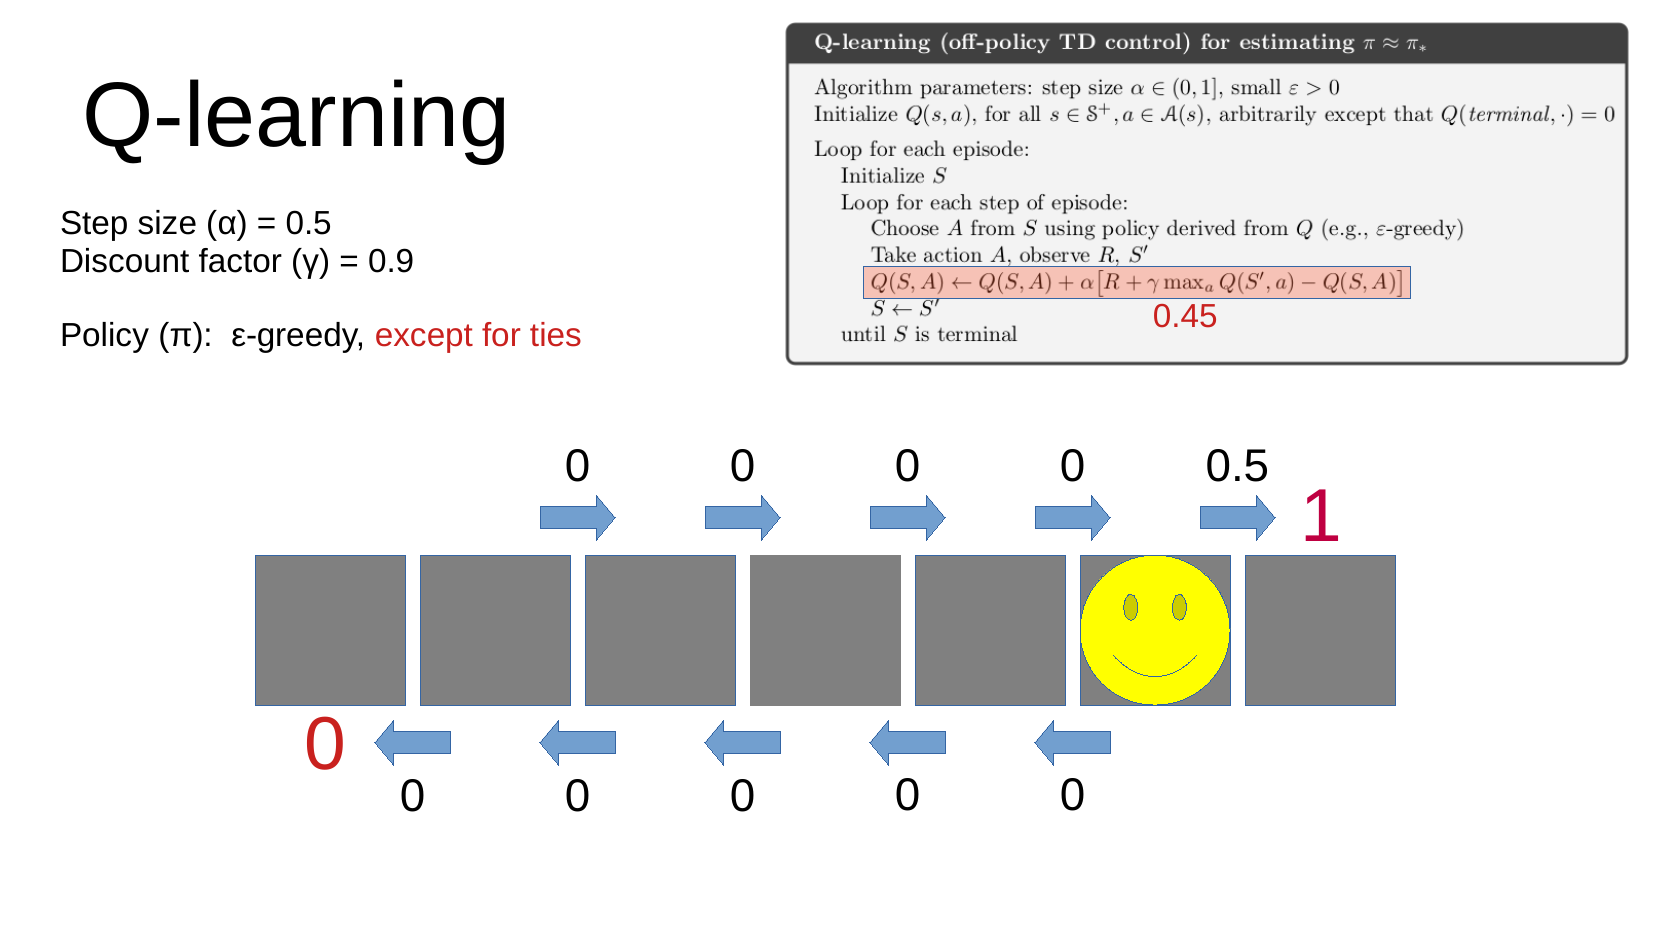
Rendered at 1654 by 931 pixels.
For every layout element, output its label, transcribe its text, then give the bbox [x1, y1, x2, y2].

text_box [863, 266, 1411, 299]
title 1 [1268, 471, 1374, 561]
text_box [585, 555, 736, 706]
title Q-learning [82, 37, 773, 193]
title 0 [855, 420, 961, 511]
text_box [869, 720, 946, 750]
picture [773, 14, 1637, 376]
text_box [870, 511, 946, 541]
text_box [420, 555, 571, 706]
text_box [1035, 511, 1111, 541]
title 0.5 [1185, 420, 1291, 511]
text_box [915, 555, 1066, 706]
title 0 [690, 420, 796, 511]
title Step size (α) = 0.5 Discount factor (γ) = 0.9 Policy (π): ε-greedy, except for ties [60, 186, 616, 409]
text_box [704, 720, 781, 750]
title 0 [690, 750, 796, 841]
text_box [539, 720, 616, 750]
title 0 [1020, 420, 1126, 511]
text_box [705, 511, 781, 541]
title 0 [525, 750, 631, 841]
text_box [1080, 555, 1231, 706]
text_box [750, 555, 901, 706]
title 0.45 [1131, 278, 1222, 353]
title 0 [855, 750, 961, 840]
text_box [1034, 720, 1111, 750]
title 0 [1020, 750, 1126, 840]
text_box [379, 720, 451, 750]
text_box [1200, 511, 1268, 541]
text_box [255, 555, 406, 706]
text_box [540, 511, 616, 541]
title 0 [525, 420, 631, 511]
title 0 [273, 698, 379, 789]
text_box [1245, 555, 1396, 706]
title 0 [360, 750, 466, 841]
